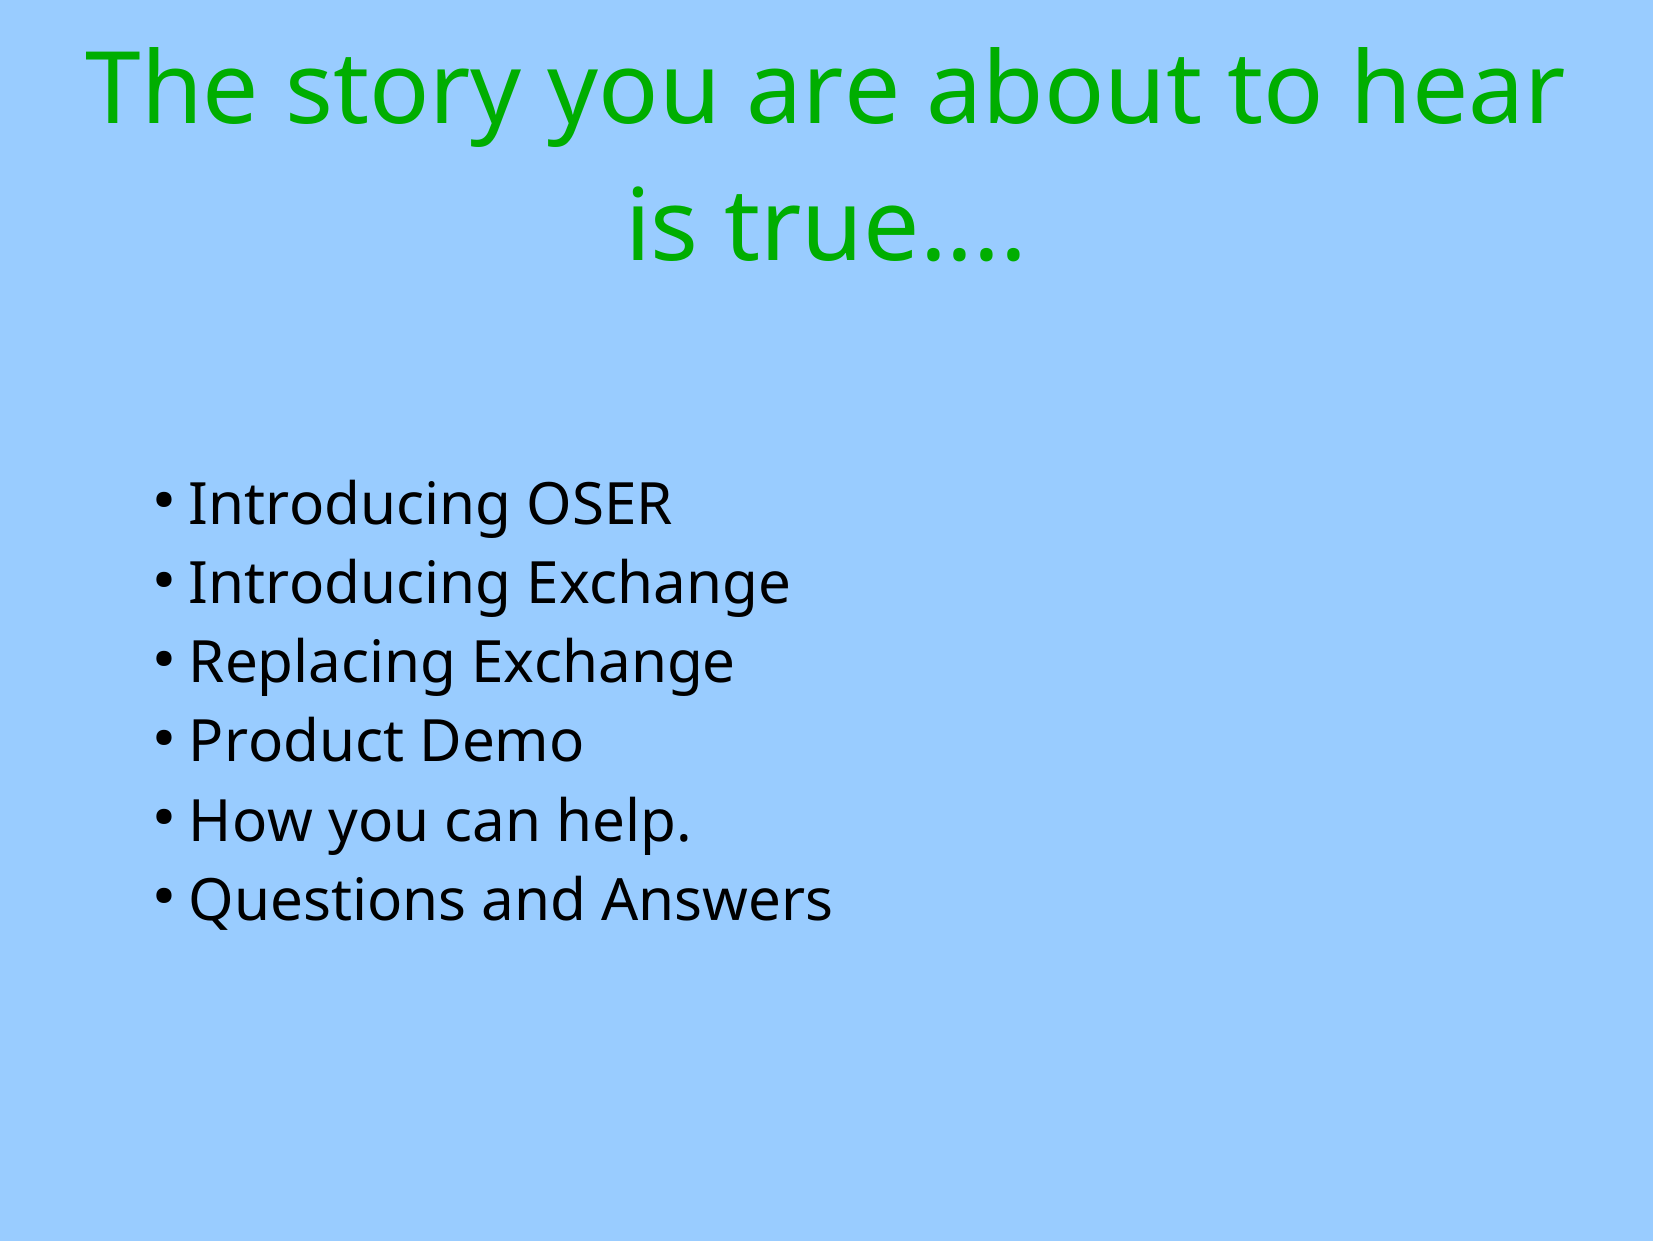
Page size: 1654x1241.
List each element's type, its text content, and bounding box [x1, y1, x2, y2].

subtitle Introducing OSER Introducing Exchange Replacing Exchange Product Demo How you can help. Questions and Answers [82, 290, 1571, 1109]
title The story you are about to hear is true.... [82, 41, 1571, 265]
